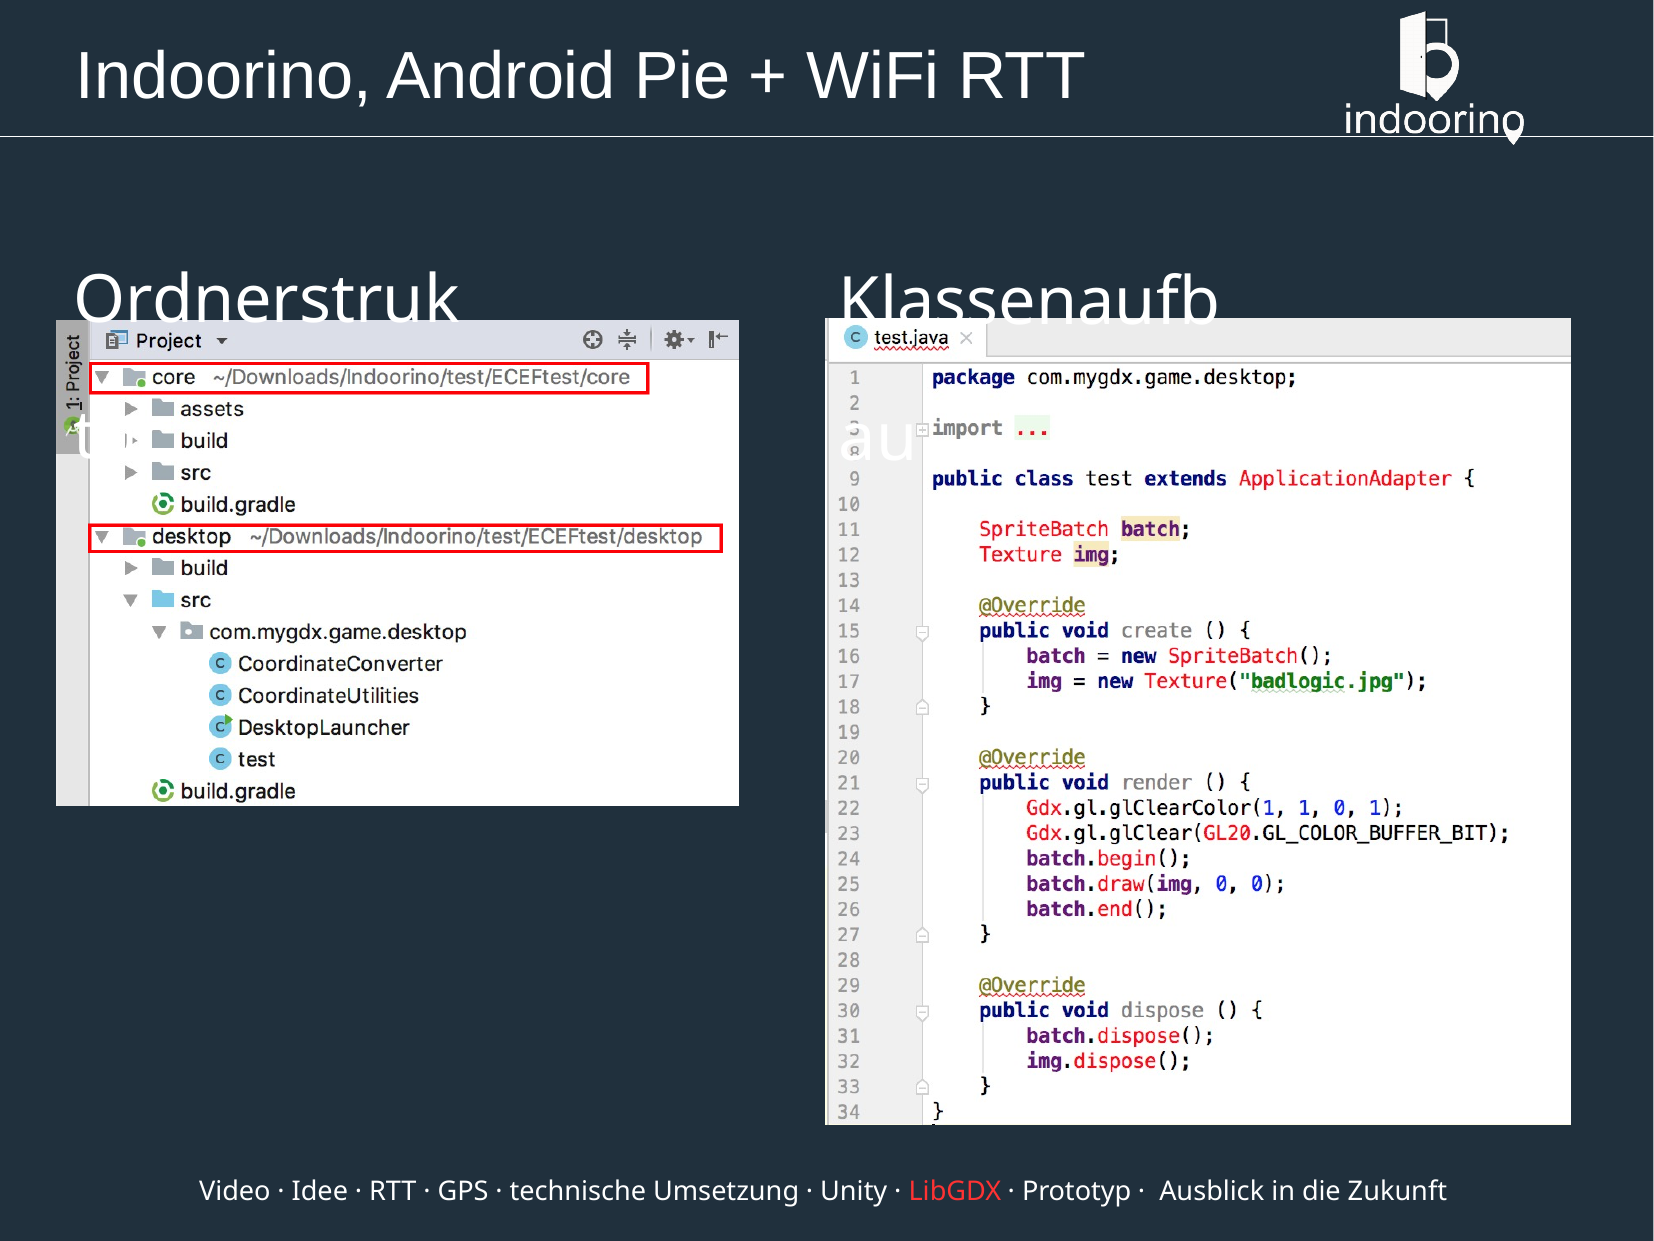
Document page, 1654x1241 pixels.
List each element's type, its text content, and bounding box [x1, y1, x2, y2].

text_box Indoorino, Android Pie + WiFi RTT [0, 23, 1252, 127]
text_box Ordnerstruktur [59, 198, 496, 296]
picture [0, 0, 1654, 1241]
text_box Video · Idee · RTT · GPS · technische Umsetzung · Unity · LibGDX · Prototyp · Ausblick in die Zukunft [106, 1174, 1547, 1205]
text_box Klassenaufbau [823, 200, 1241, 298]
